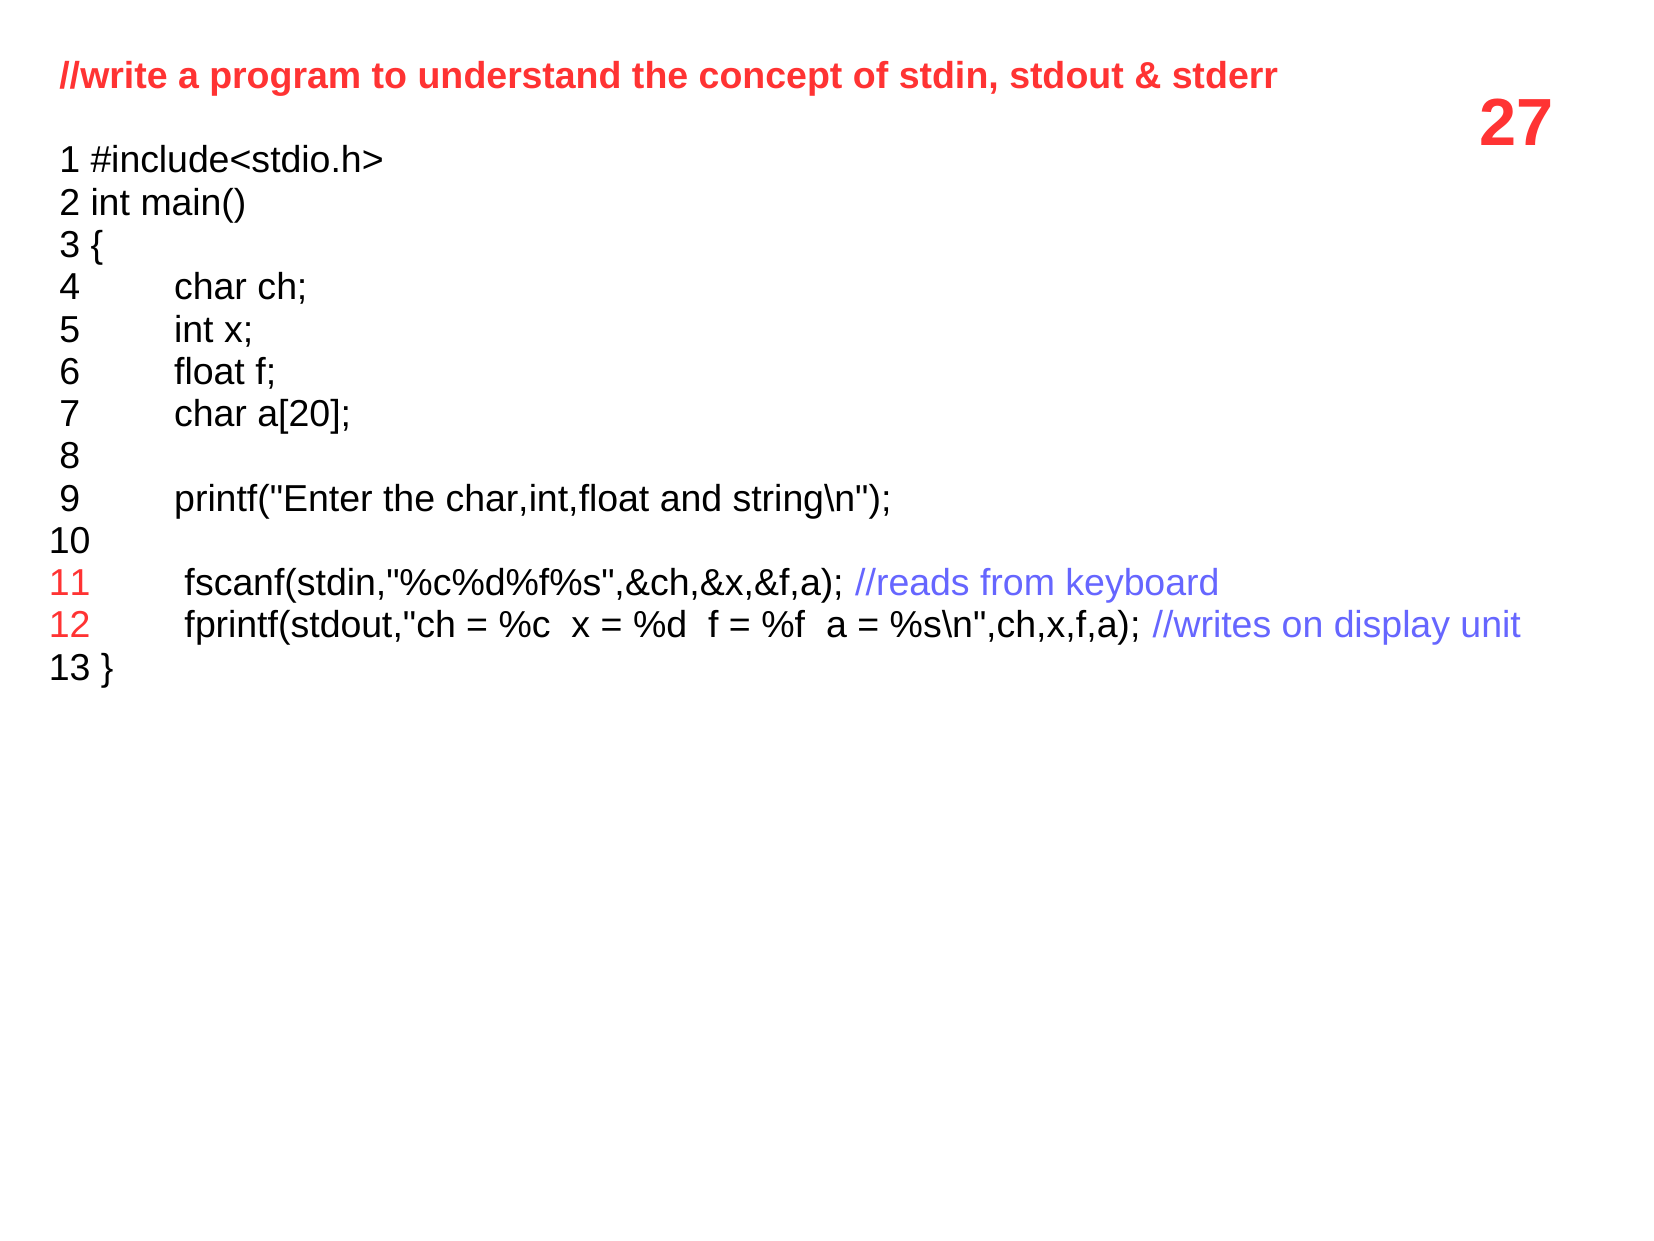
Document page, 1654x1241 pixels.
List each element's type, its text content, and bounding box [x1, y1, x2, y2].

text_box 27 [1464, 78, 1569, 173]
text_box //write a program to understand the concept of stdin, stdout & stderr 1 #include<stdio.h> 2 int main() 3 { 4 char ch; 5 int x; 6 float f; 7 char a[20]; 8 9 printf("Enter the char,int,float and string\n"); 10 11 fscanf(stdin,"%c%d%f%s",&ch,&x,&f,a); //reads from keyboard 12 fprintf(stdout,"ch = %c x = %d f = %f a = %s\n",ch,x,f,a); //writes on display unit 13 } [23, 47, 1584, 700]
